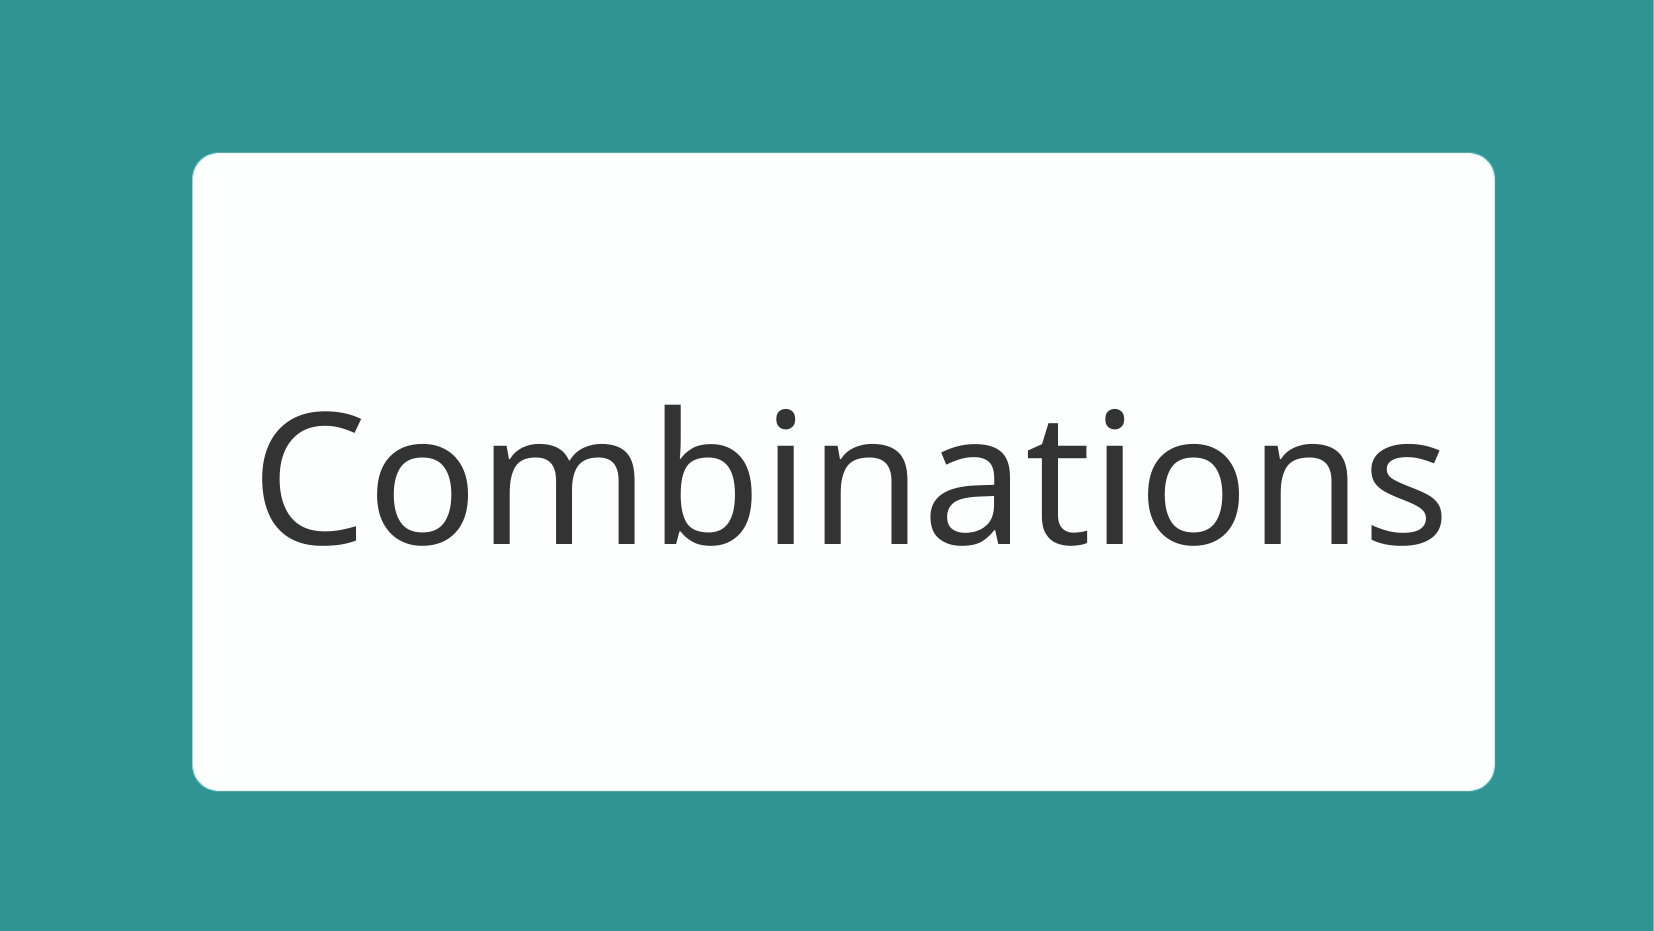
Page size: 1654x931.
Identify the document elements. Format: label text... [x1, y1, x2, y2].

title Combinations [226, 172, 1477, 773]
picture [0, 0, 1654, 931]
